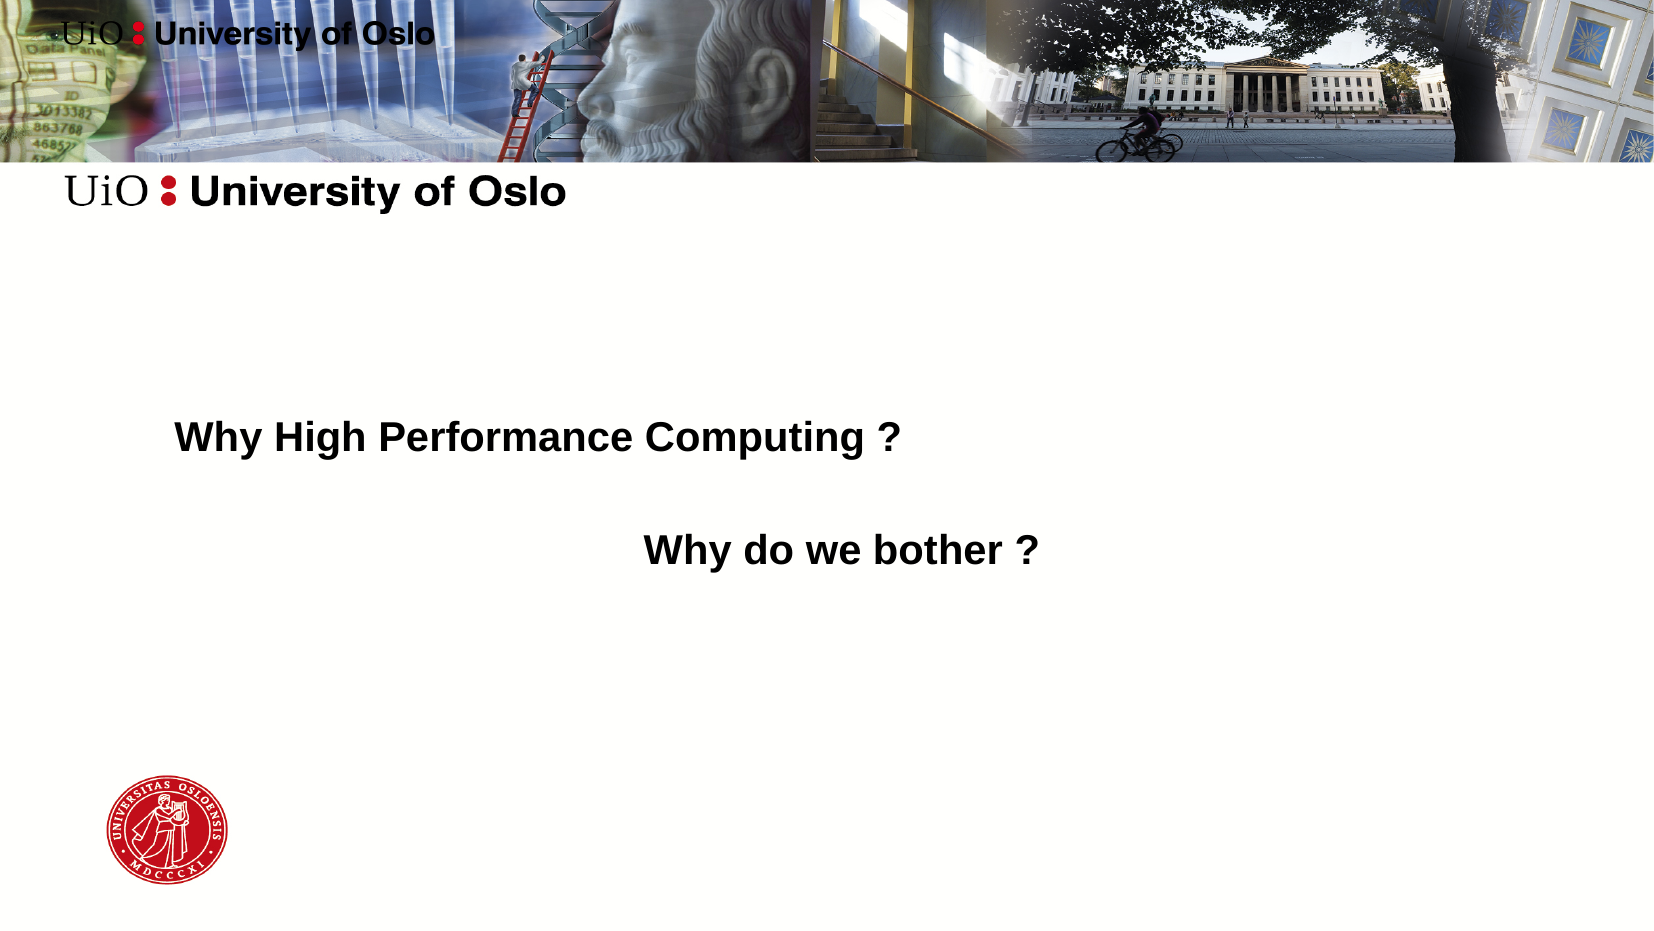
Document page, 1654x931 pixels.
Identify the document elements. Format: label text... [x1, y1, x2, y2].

picture [0, 0, 1654, 931]
text_box Why do we bother ? [159, 465, 1524, 703]
text_box Why High Performance Computing ? [159, 311, 1524, 465]
